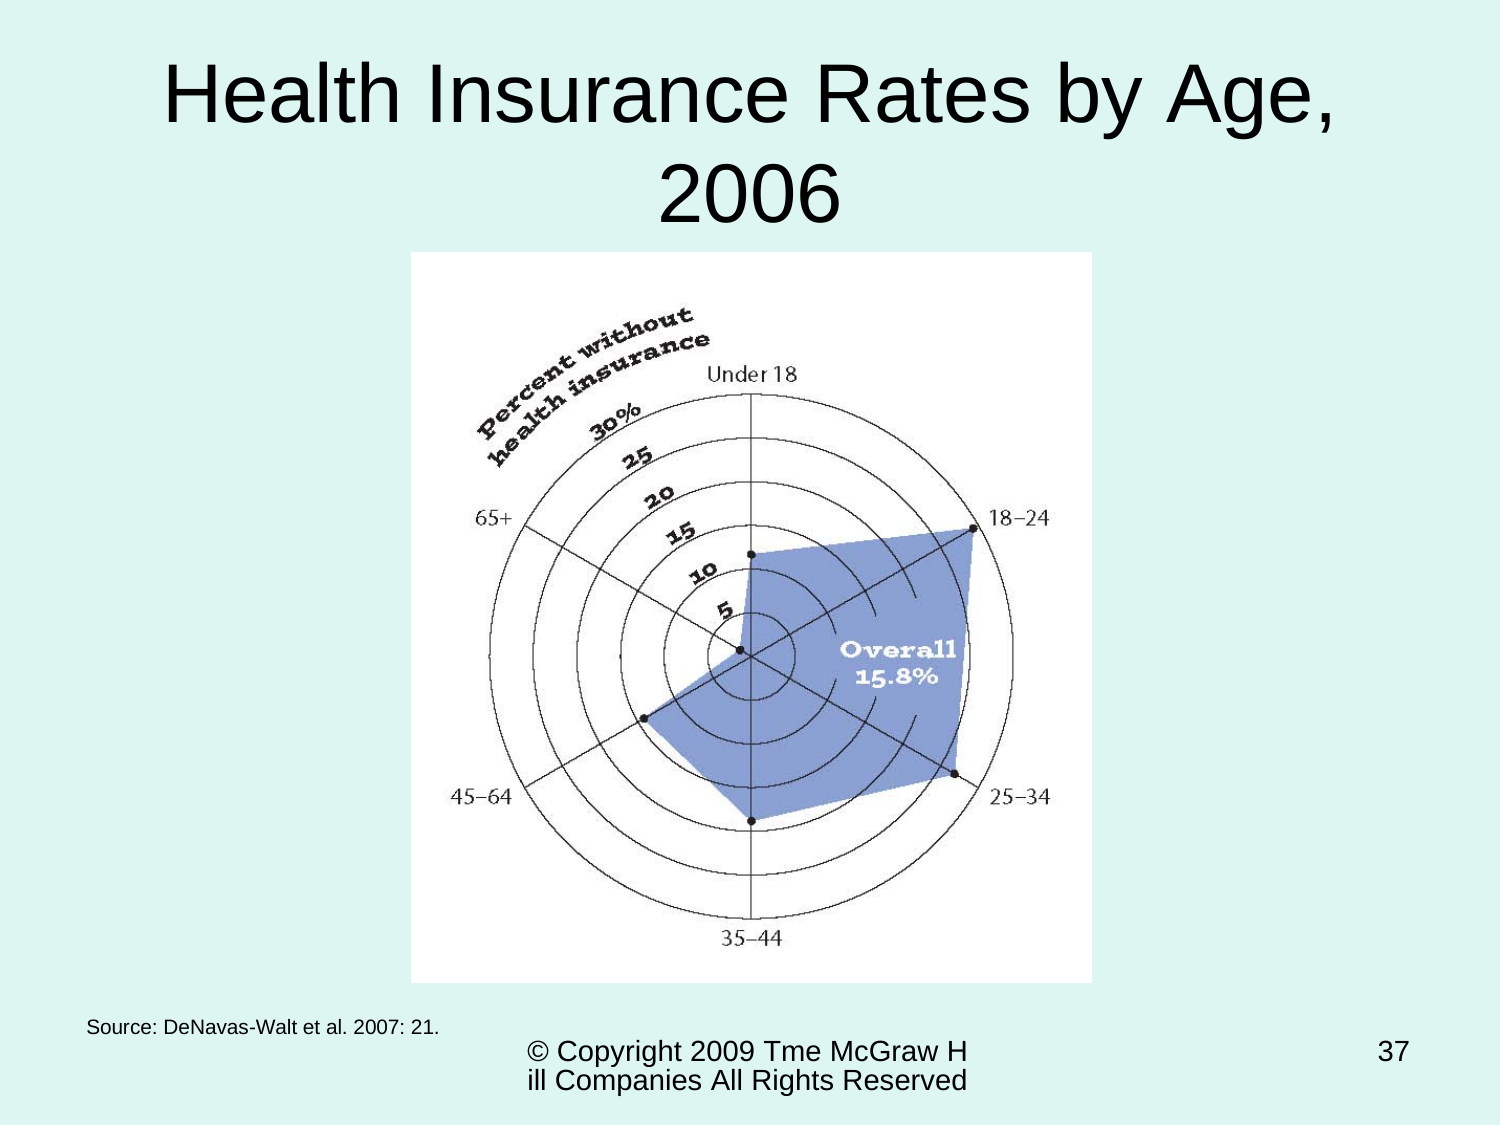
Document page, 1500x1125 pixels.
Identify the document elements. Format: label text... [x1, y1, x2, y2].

text_box Source: DeNavas-Walt et al. 2007: 21. [71, 1005, 456, 1047]
title Health Insurance Rates by Age, 2006 [75, 45, 1426, 233]
picture [411, 252, 1092, 983]
